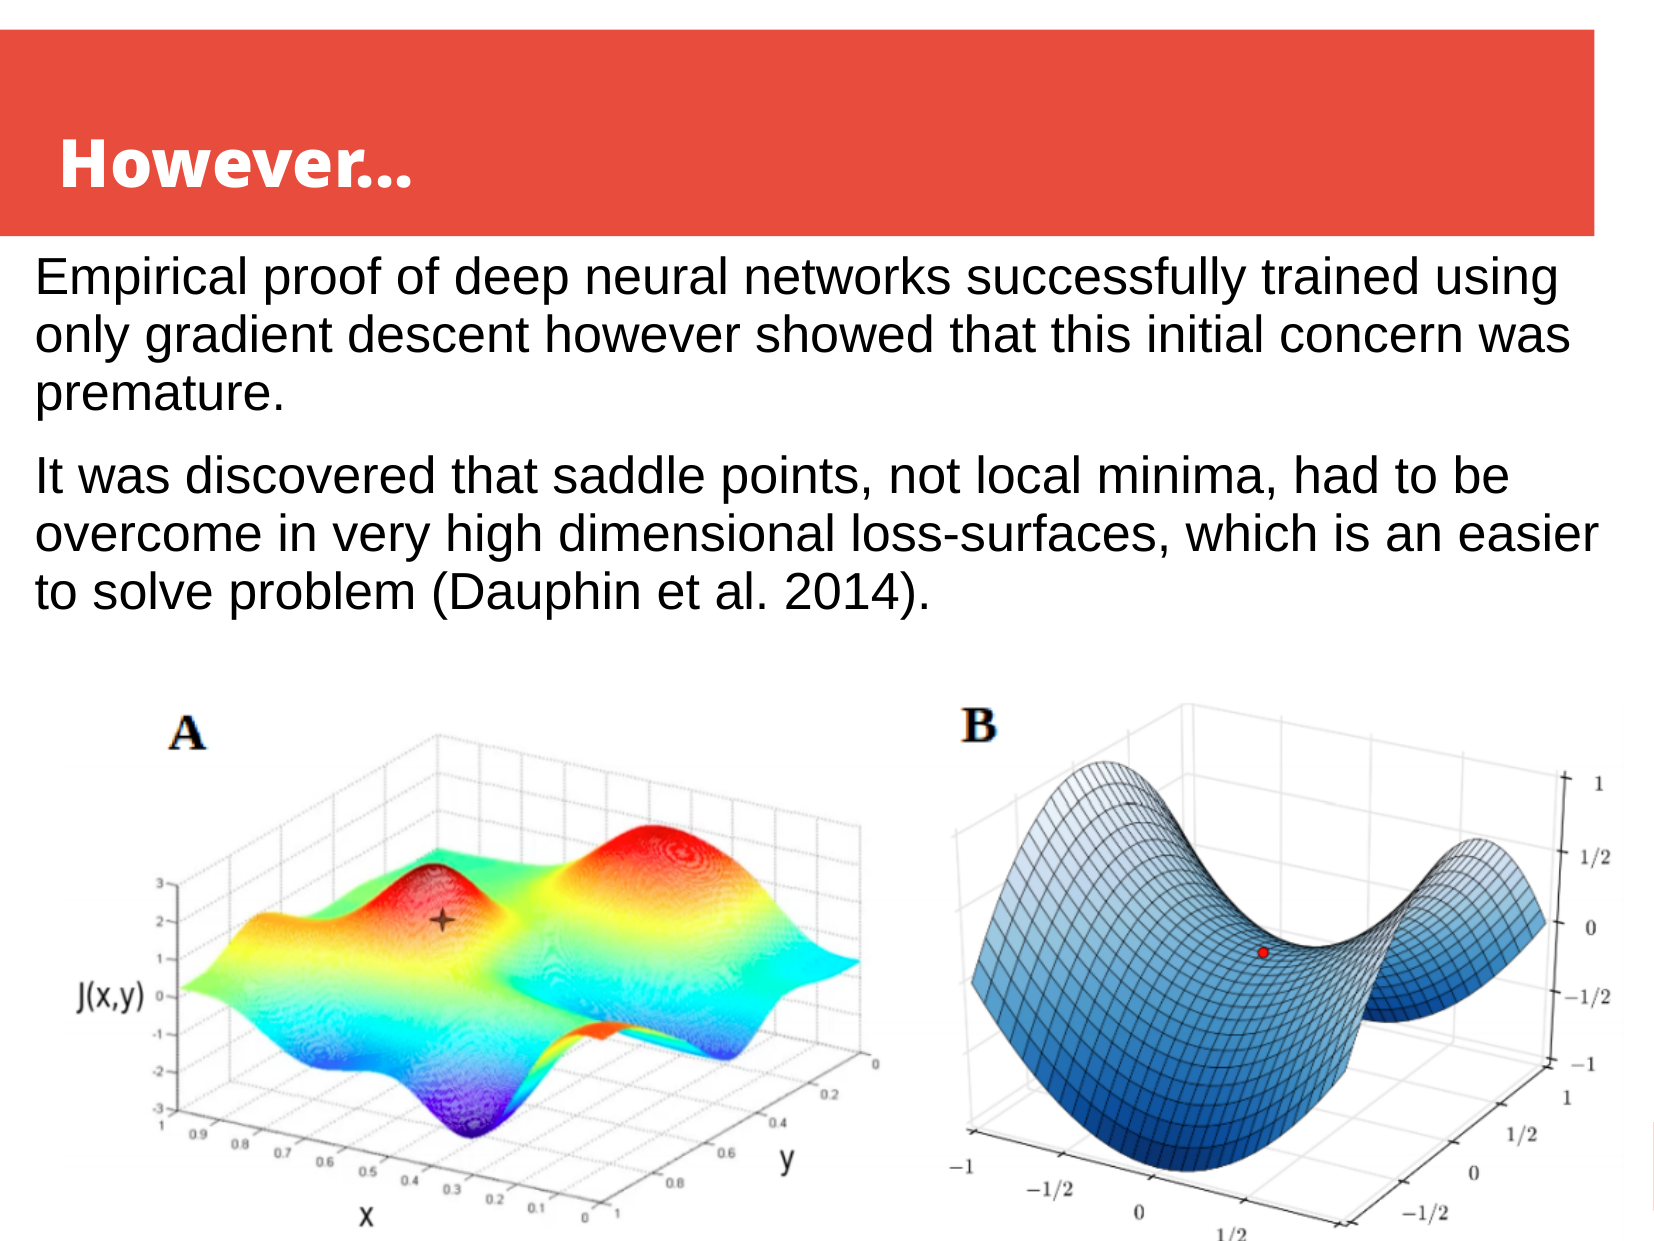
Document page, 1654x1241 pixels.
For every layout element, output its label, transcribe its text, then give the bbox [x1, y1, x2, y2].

text_box Empirical proof of deep neural networks successfully trained using only gradient descent however showed that this initial concern was premature. It was discovered that saddle points, not local minima, had to be overcome in very high dimensional loss-surfaces, which is an easier to solve problem (Dauphin et al. 2014). [19, 240, 1654, 627]
picture [0, 627, 1654, 1241]
title However... [59, 59, 1595, 207]
